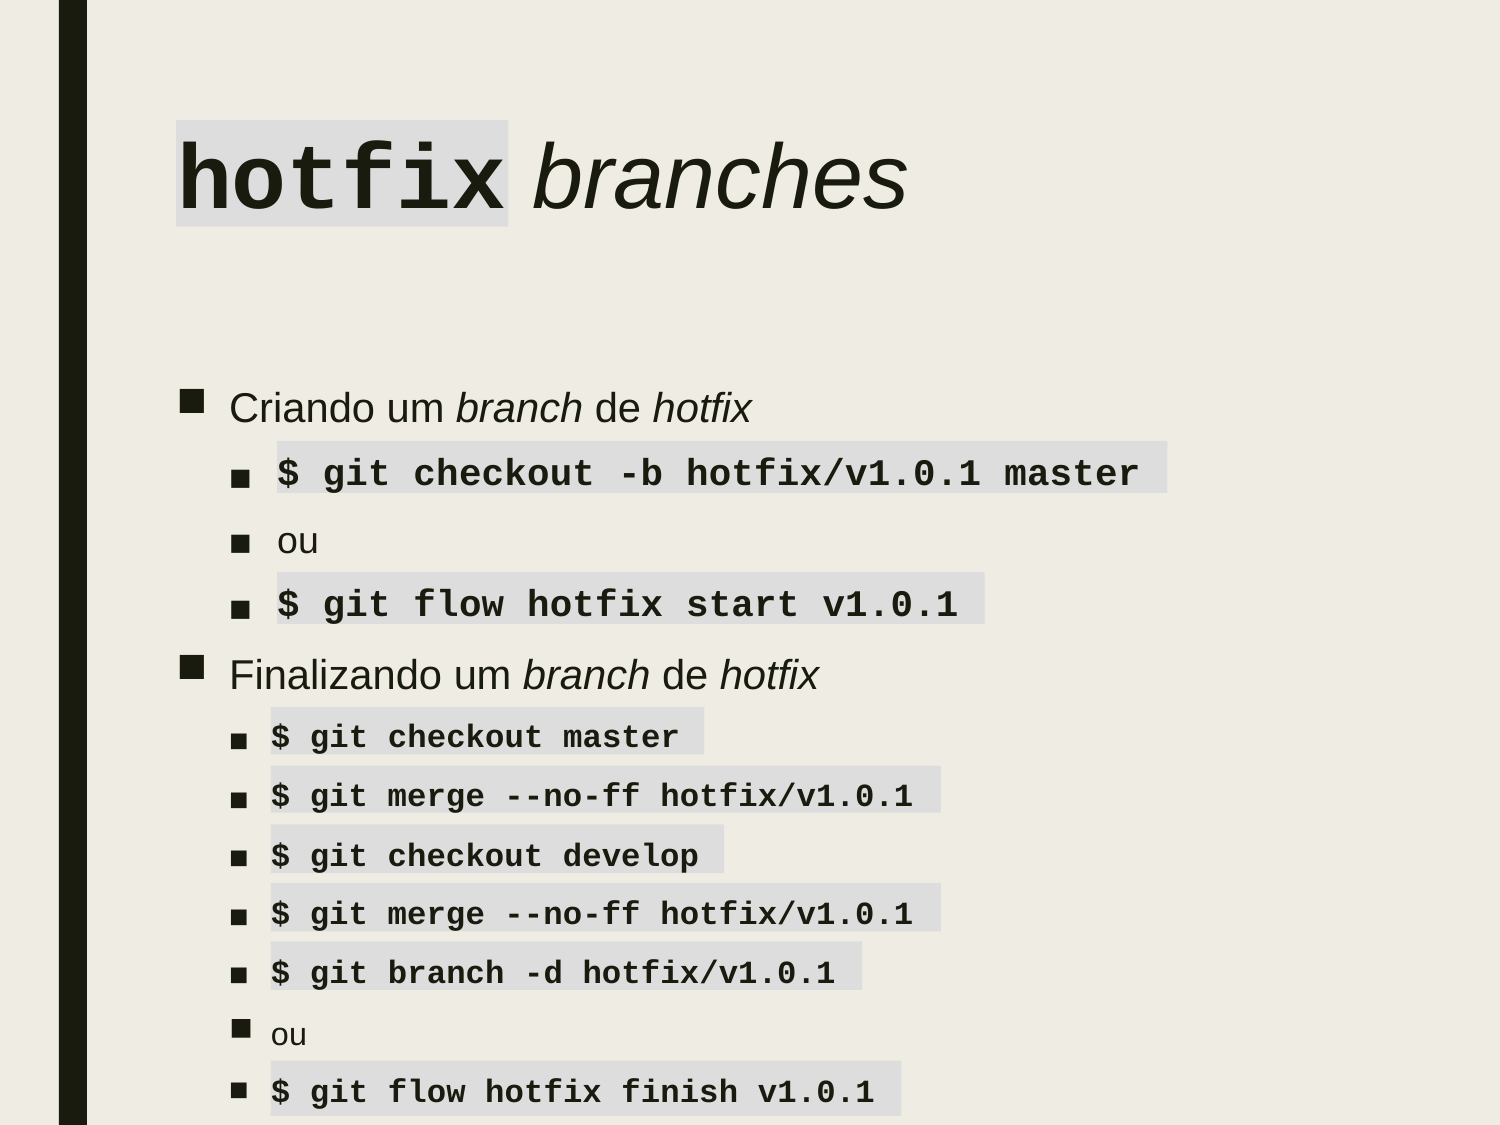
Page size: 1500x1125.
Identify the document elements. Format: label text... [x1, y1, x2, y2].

text_box ■ ■ ■ ■ ■ [227, 697, 249, 993]
text_box Finalizando um branch de hotfix [174, 646, 820, 698]
title branches [530, 114, 912, 305]
text_box $ git flow hotfix start v1.0.1 [277, 571, 985, 625]
text_box $ git checkout develop [270, 824, 725, 874]
text_box $ git merge --no-ff hotfix/v1.0.1 [270, 765, 941, 813]
text_box [270, 1060, 902, 1116]
text_box $ git branch -d hotfix/v1.0.1 [270, 941, 863, 990]
text_box hotfix [176, 119, 509, 227]
text_box ou [274, 513, 322, 562]
text_box Criando um branch de hotfix [174, 379, 753, 432]
text_box ou $ git flow hotfix finish v1.0.1 [227, 994, 884, 1109]
text_box $ git merge --no-ff hotfix/v1.0.1 [270, 882, 941, 932]
text_box ■ ■ ■ [227, 430, 252, 629]
text_box $ git checkout master [270, 707, 705, 755]
text_box $ git checkout -b hotfix/v1.0.1 master [277, 440, 1168, 493]
